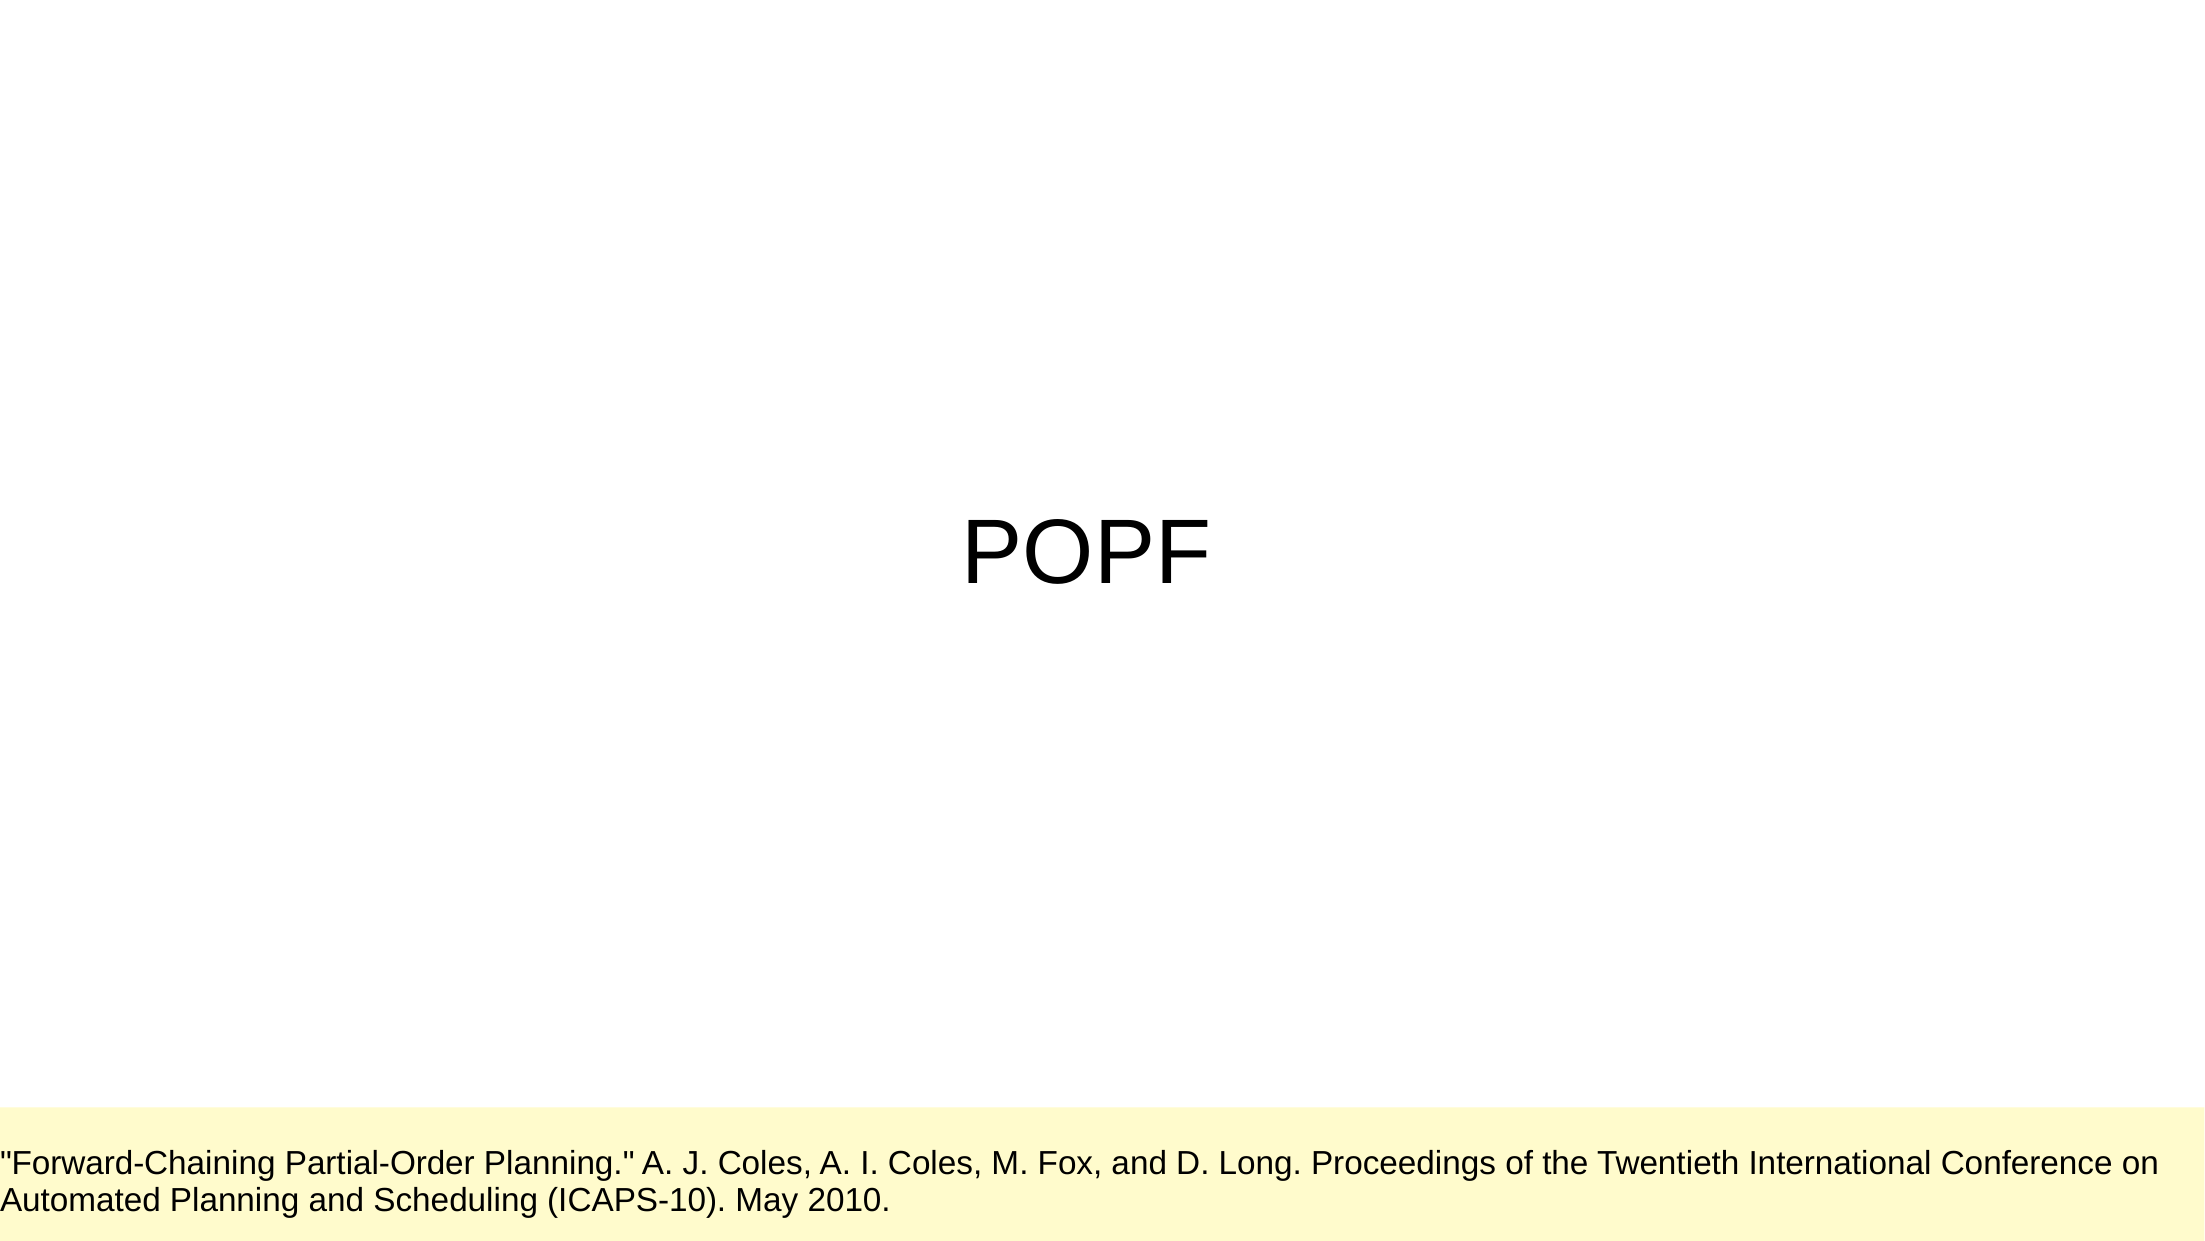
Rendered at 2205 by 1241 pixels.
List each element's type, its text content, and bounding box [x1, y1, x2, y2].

title POPF [94, 448, 2079, 656]
text_box "Forward-Chaining Partial-Order Planning." A. J. Coles, A. I. Coles, M. Fox, and D. Long. Proceedings of the Twentieth International Conference on Automated Planning and Scheduling (ICAPS-10). May 2010. [0, 1107, 2205, 1241]
